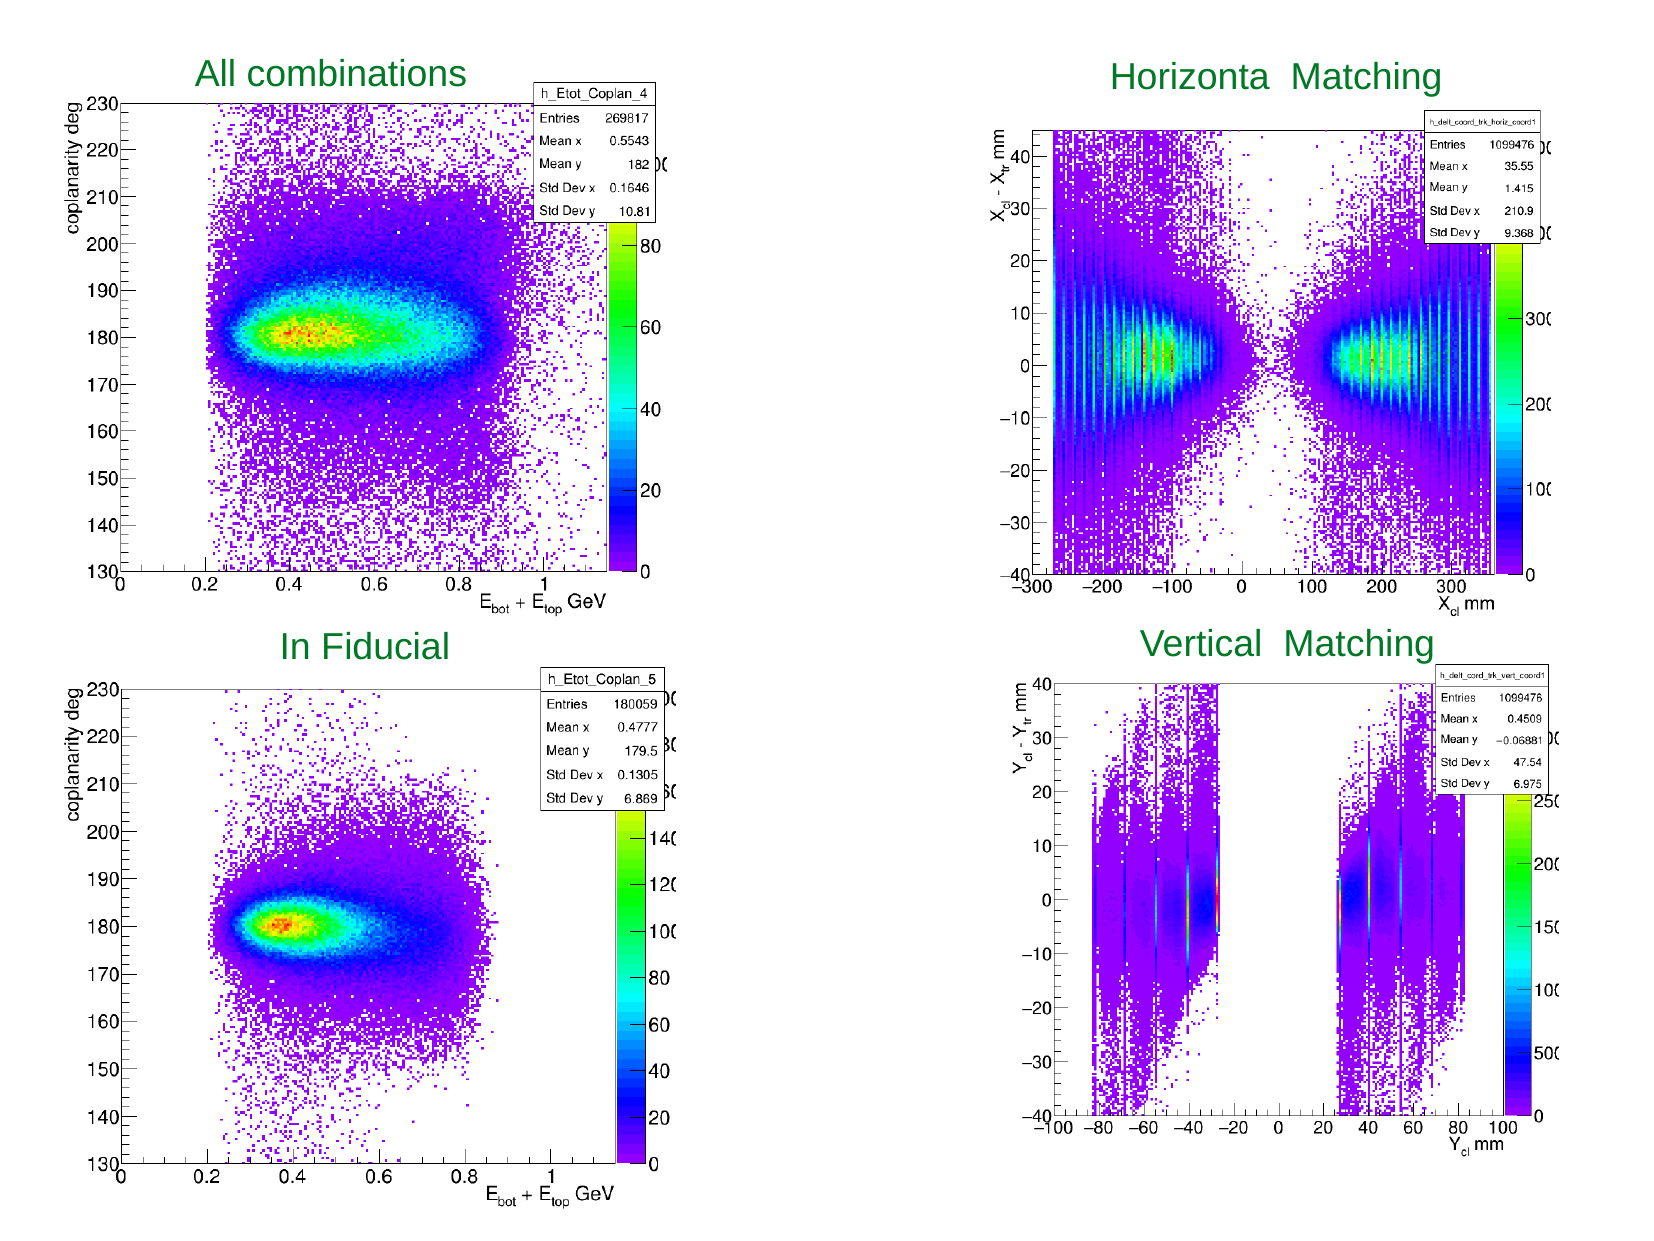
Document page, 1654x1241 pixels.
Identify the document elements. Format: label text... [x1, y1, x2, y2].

picture [60, 44, 676, 1223]
text_box In Fiducial [264, 618, 466, 676]
text_box Vertical Matching [1125, 615, 1501, 672]
text_box All combinations [180, 45, 496, 102]
picture [975, 74, 1559, 1171]
text_box Horizonta Matching [1095, 48, 1471, 106]
